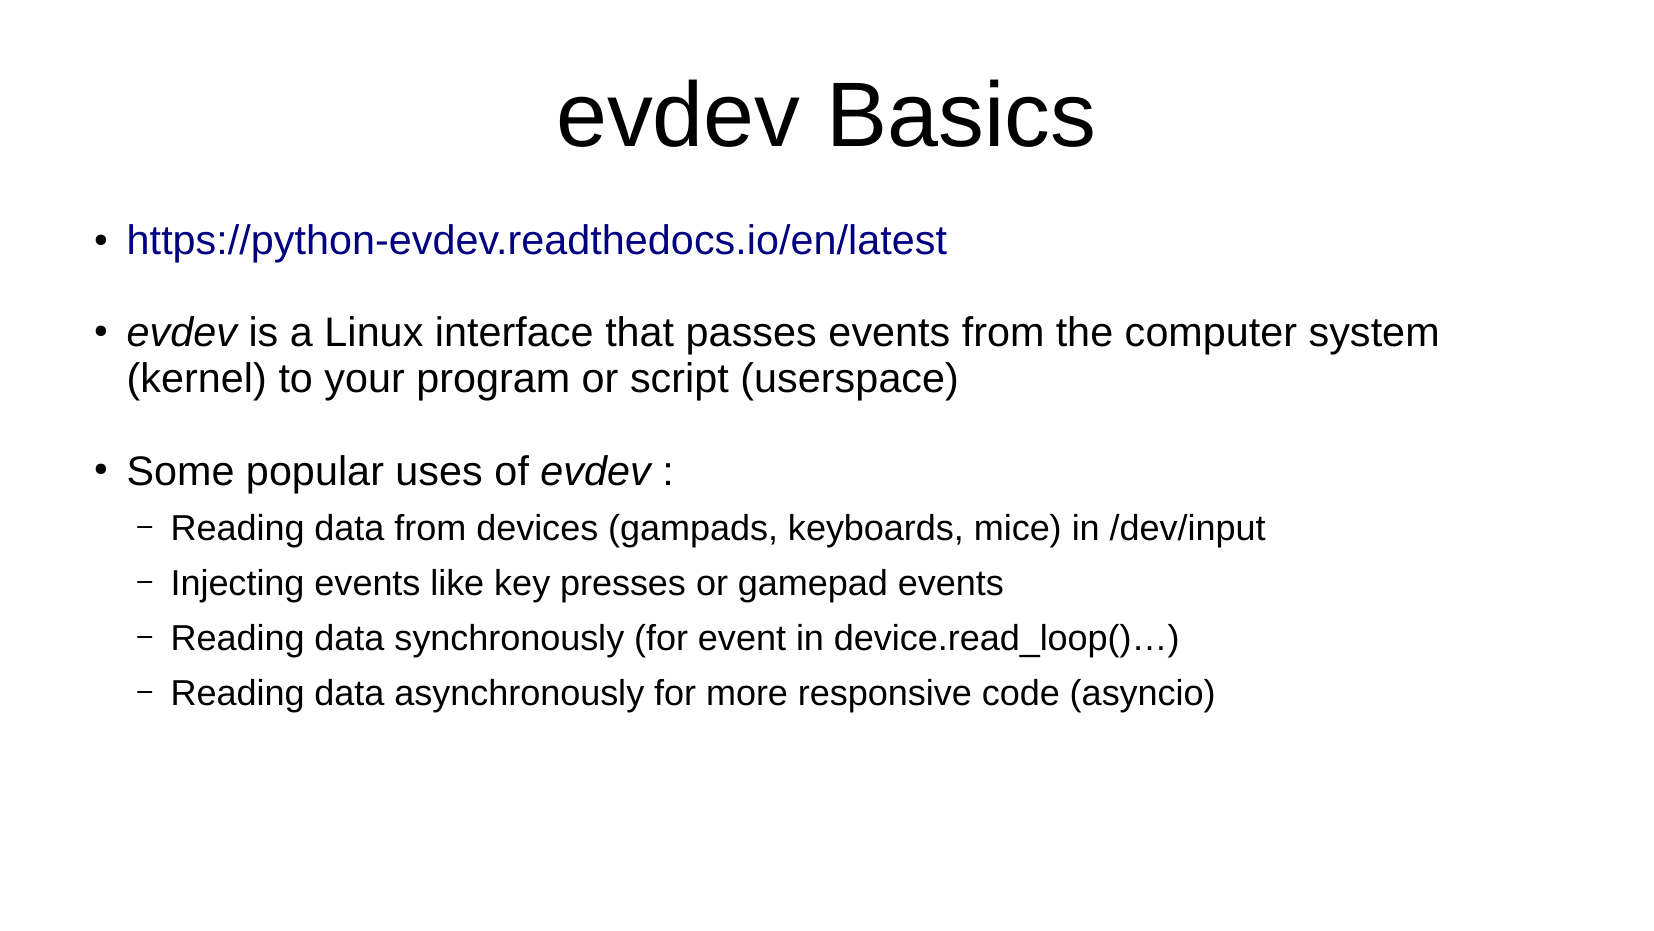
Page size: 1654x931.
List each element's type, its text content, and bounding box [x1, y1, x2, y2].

list https://python-evdev.readthedocs.io/en/latest evdev is a Linux interface that passes events from the computer system (kernel) to your program or script (userspace) Some popular uses of evdev : Reading data from devices (gampads, keyboards, mice) in /dev/input Injecting events like key presses or gamepad events Reading data synchronously (for event in device.read_loop()…) Reading data asynchronously for more responsive code (asyncio) [82, 217, 1571, 758]
title evdev Basics [82, 37, 1571, 193]
